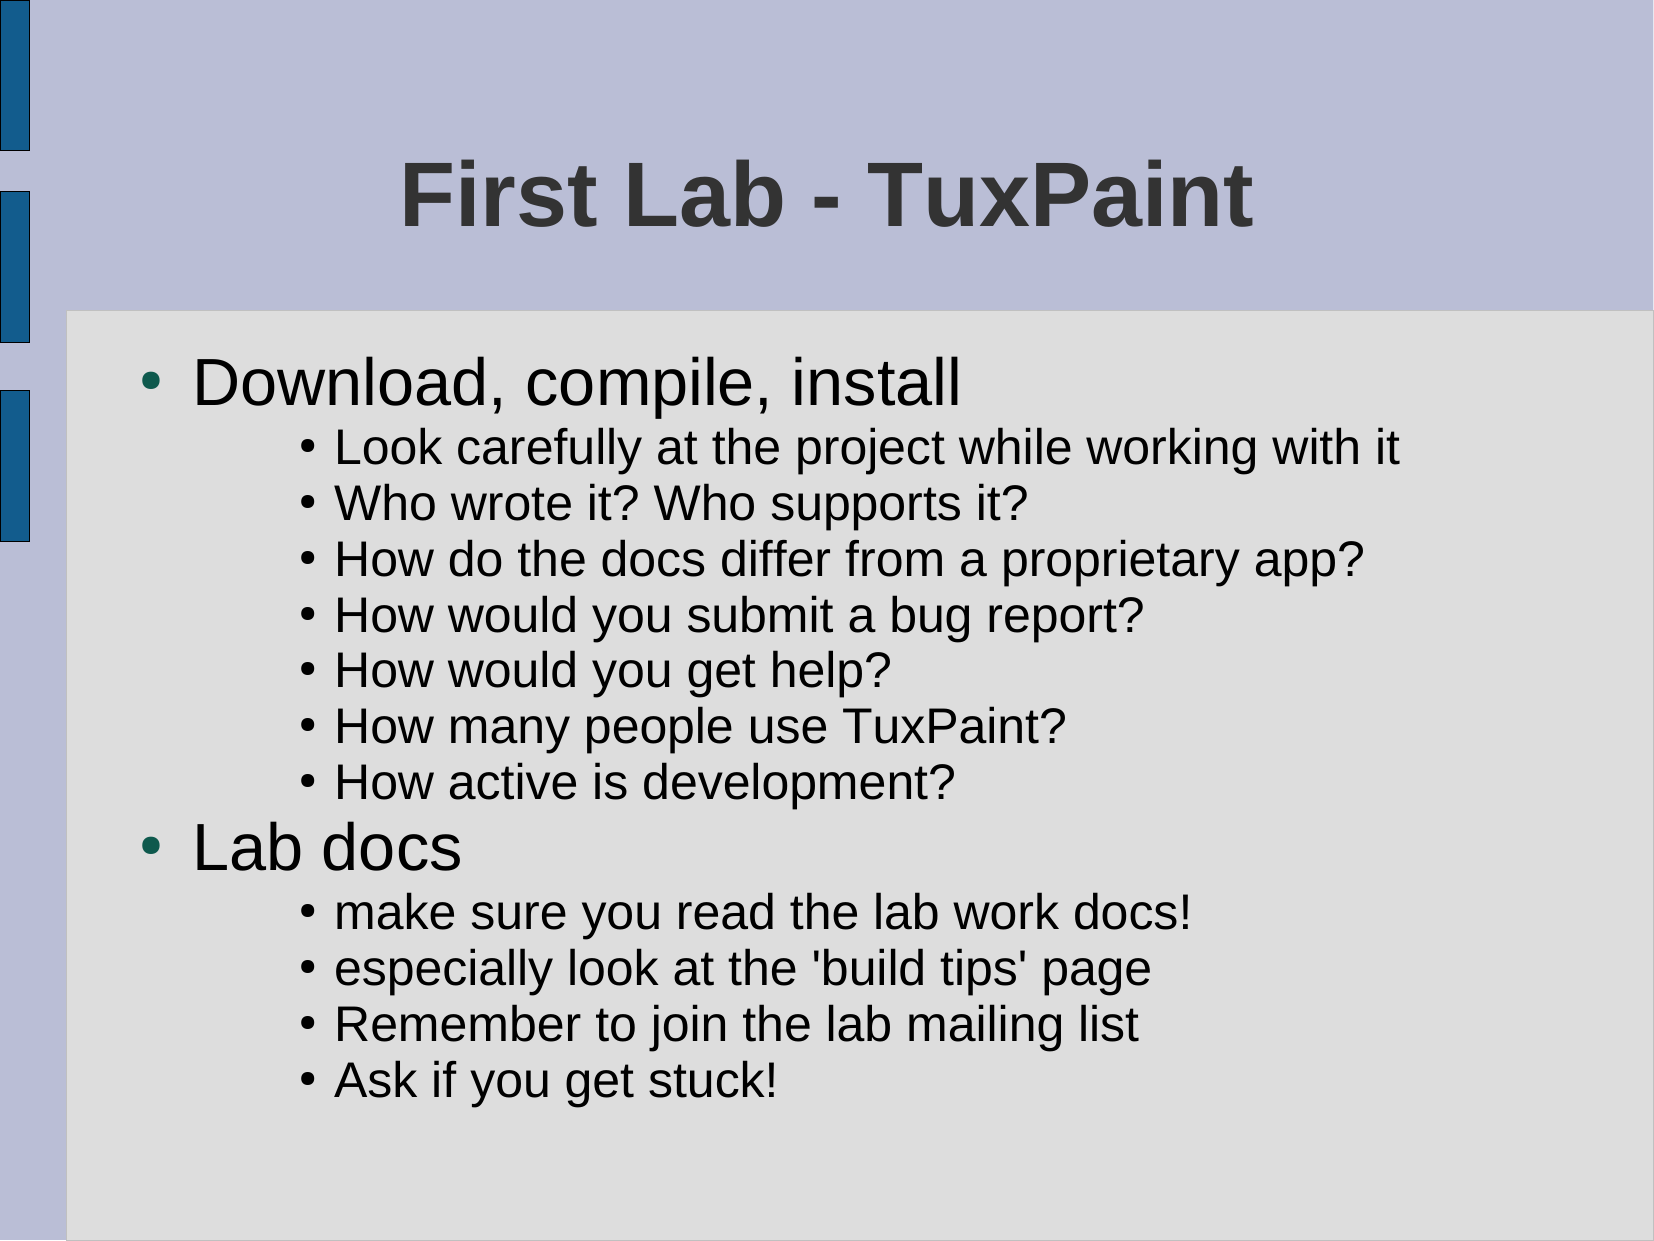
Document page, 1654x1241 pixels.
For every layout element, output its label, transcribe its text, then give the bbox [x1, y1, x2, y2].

list Download, compile, install Look carefully at the project while working with it Who wrote it? Who supports it? How do the docs differ from a proprietary app? How would you submit a bug report? How would you get help? How many people use TuxPaint? How active is development? Lab docs make sure you read the lab work docs! especially look at the 'build tips' page Remember to join the lab mailing list Ask if you get stuck! [121, 344, 1534, 1112]
title First Lab - TuxPaint [121, 98, 1534, 291]
